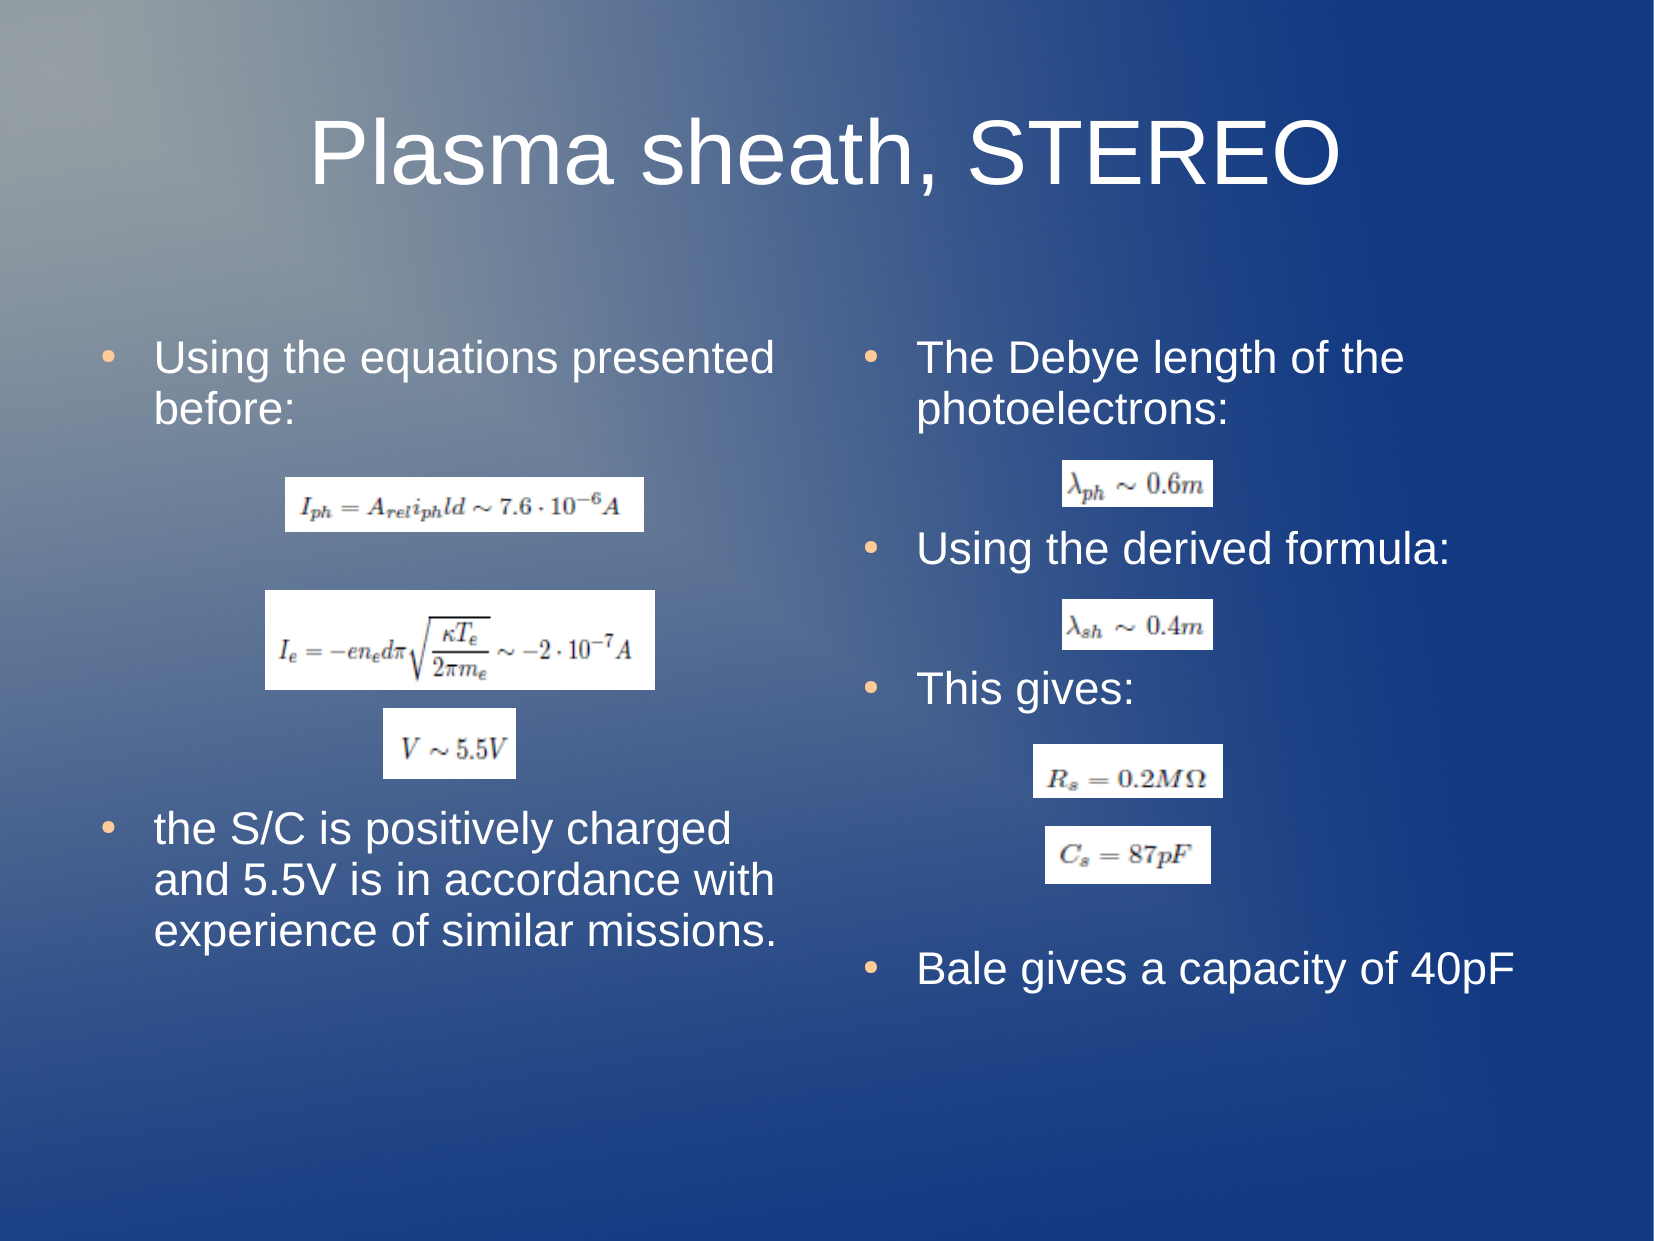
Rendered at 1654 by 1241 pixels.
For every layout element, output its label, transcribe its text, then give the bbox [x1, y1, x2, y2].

list The Debye length of the photoelectrons: Using the derived formula: This gives: Bale gives a capacity of 40pF [845, 331, 1572, 1241]
title Plasma sheath, STEREO [82, 49, 1571, 257]
list Using the equations presented before: the S/C is positively charged and 5.5V is in accordance with experience of similar missions. [82, 331, 809, 1241]
picture [1062, 460, 1213, 507]
picture [1062, 599, 1213, 650]
picture [285, 477, 644, 532]
picture [1033, 744, 1223, 798]
picture [1045, 826, 1211, 884]
picture [265, 590, 655, 690]
picture [0, 0, 1654, 1241]
picture [383, 708, 516, 779]
